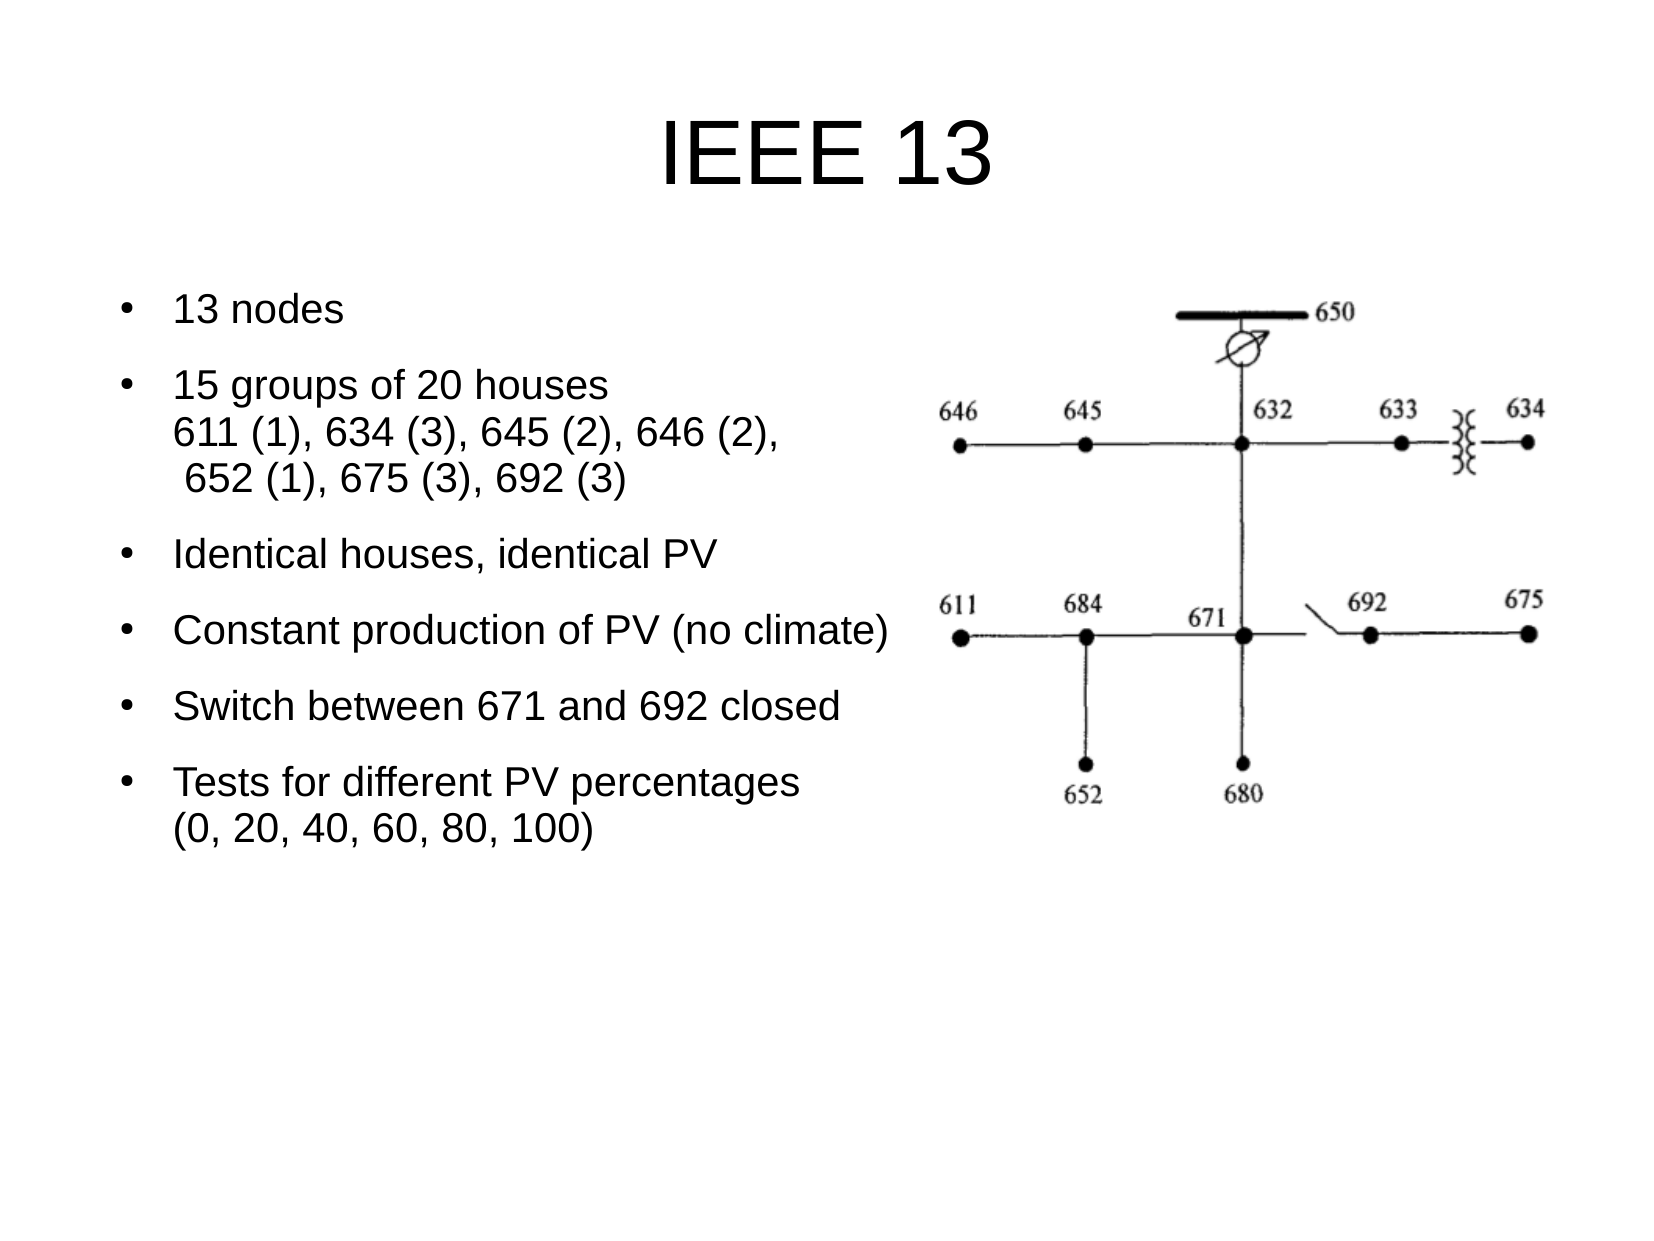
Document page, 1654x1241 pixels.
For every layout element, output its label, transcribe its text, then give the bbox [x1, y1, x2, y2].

list 13 nodes 15 groups of 20 houses 611 (1), 634 (3), 645 (2), 646 (2), 652 (1), 675 (3), 692 (3) Identical houses, identical PV Constant production of PV (no climate) Switch between 671 and 692 closed Tests for different PV percentages (0, 20, 40, 60, 80, 100) [101, 285, 1591, 1006]
picture [915, 297, 1573, 811]
title IEEE 13 [82, 49, 1571, 257]
